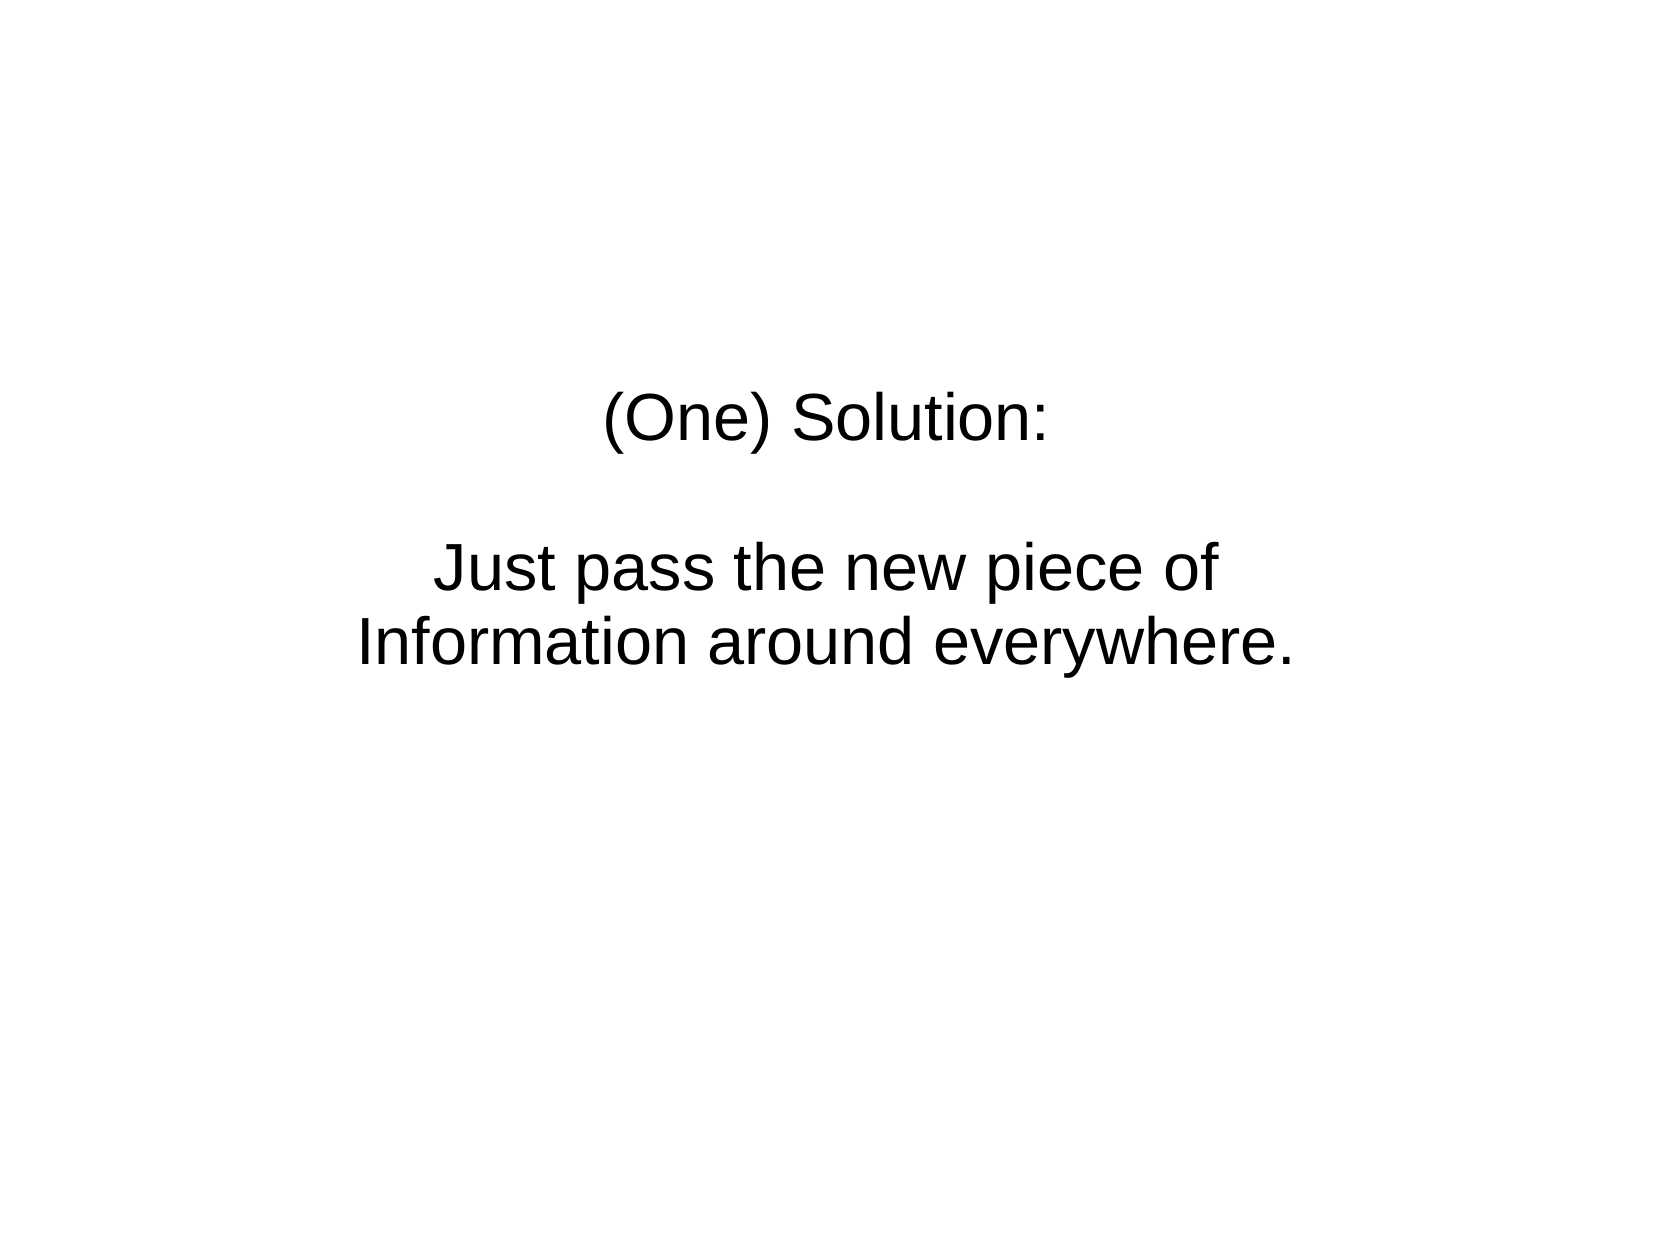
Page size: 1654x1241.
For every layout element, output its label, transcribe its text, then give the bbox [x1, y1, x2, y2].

subtitle (One) Solution: Just pass the new piece of Information around everywhere. [82, 49, 1571, 1010]
